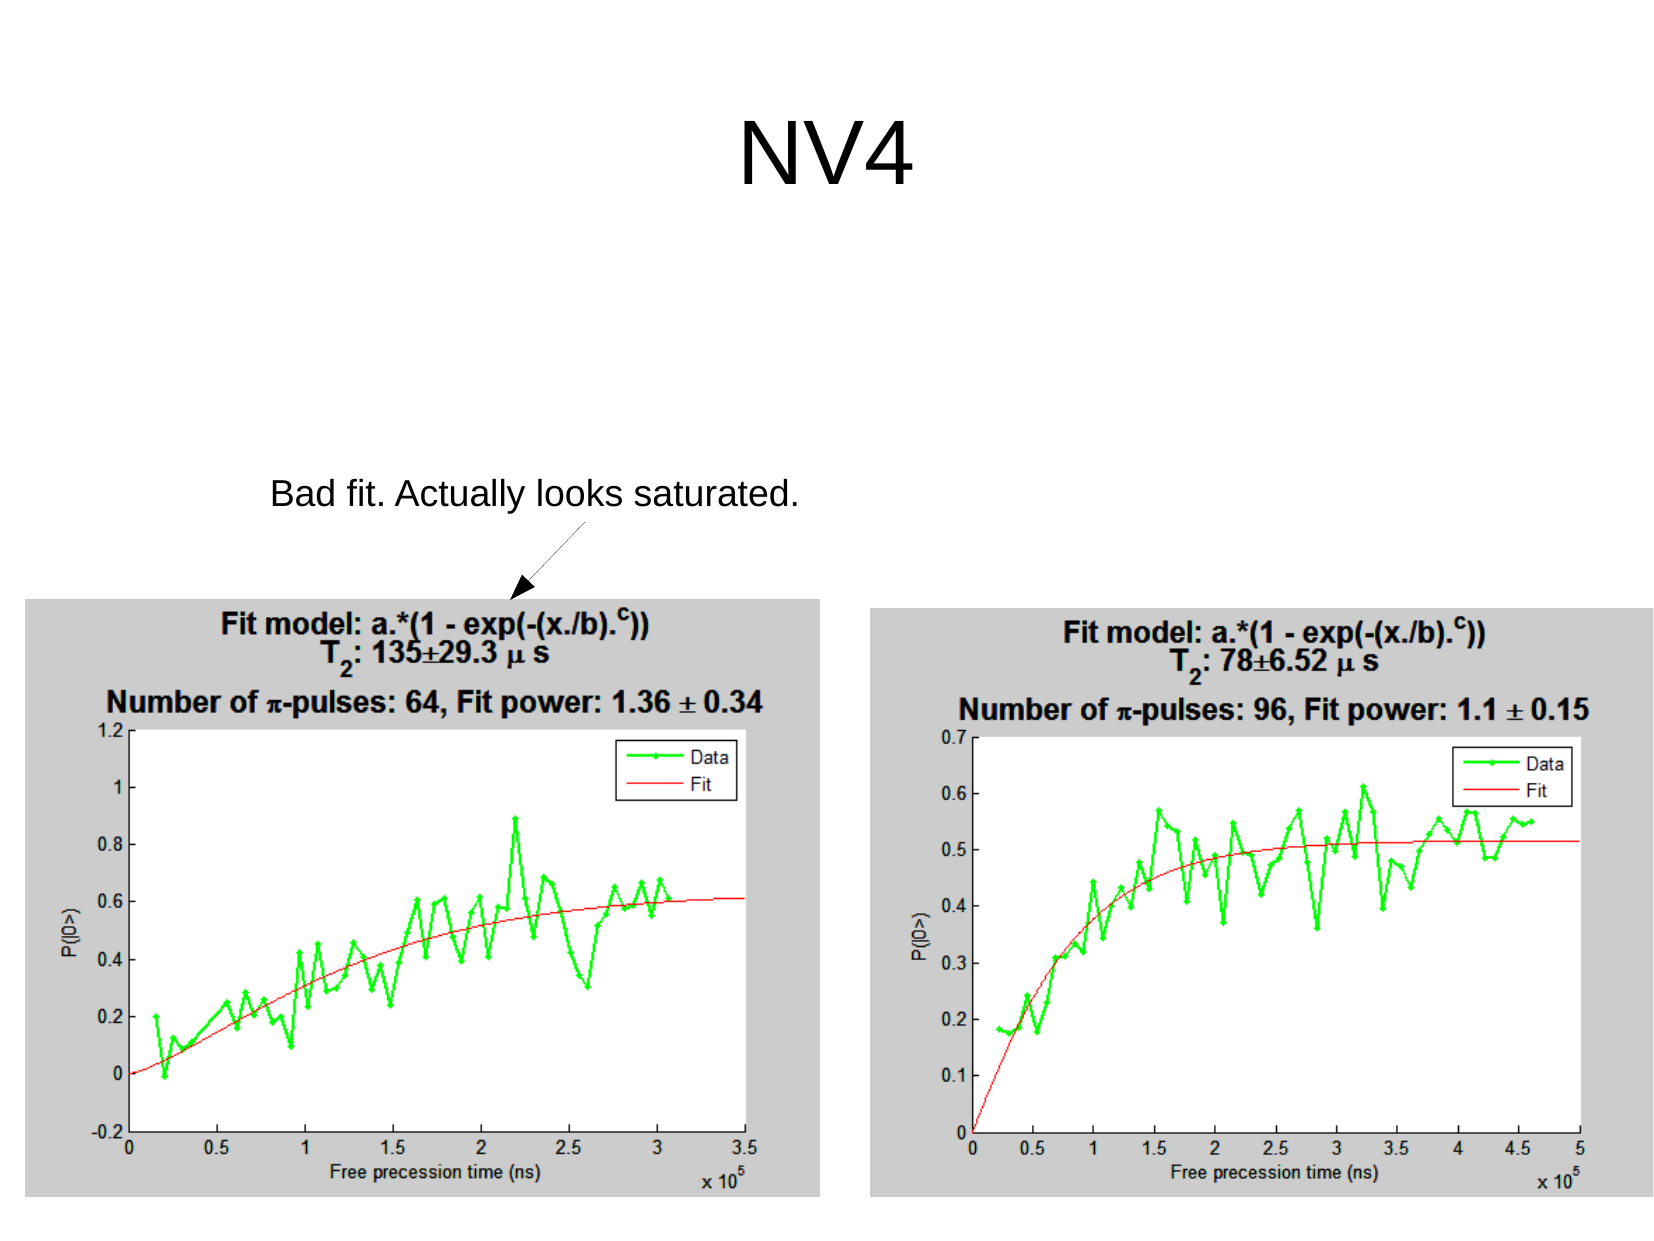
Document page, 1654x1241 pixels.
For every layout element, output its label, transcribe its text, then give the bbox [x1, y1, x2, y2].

text_box Bad fit. Actually looks saturated. [255, 465, 816, 522]
title NV4 [82, 49, 1571, 257]
picture [870, 608, 1654, 1197]
picture [25, 599, 820, 1197]
